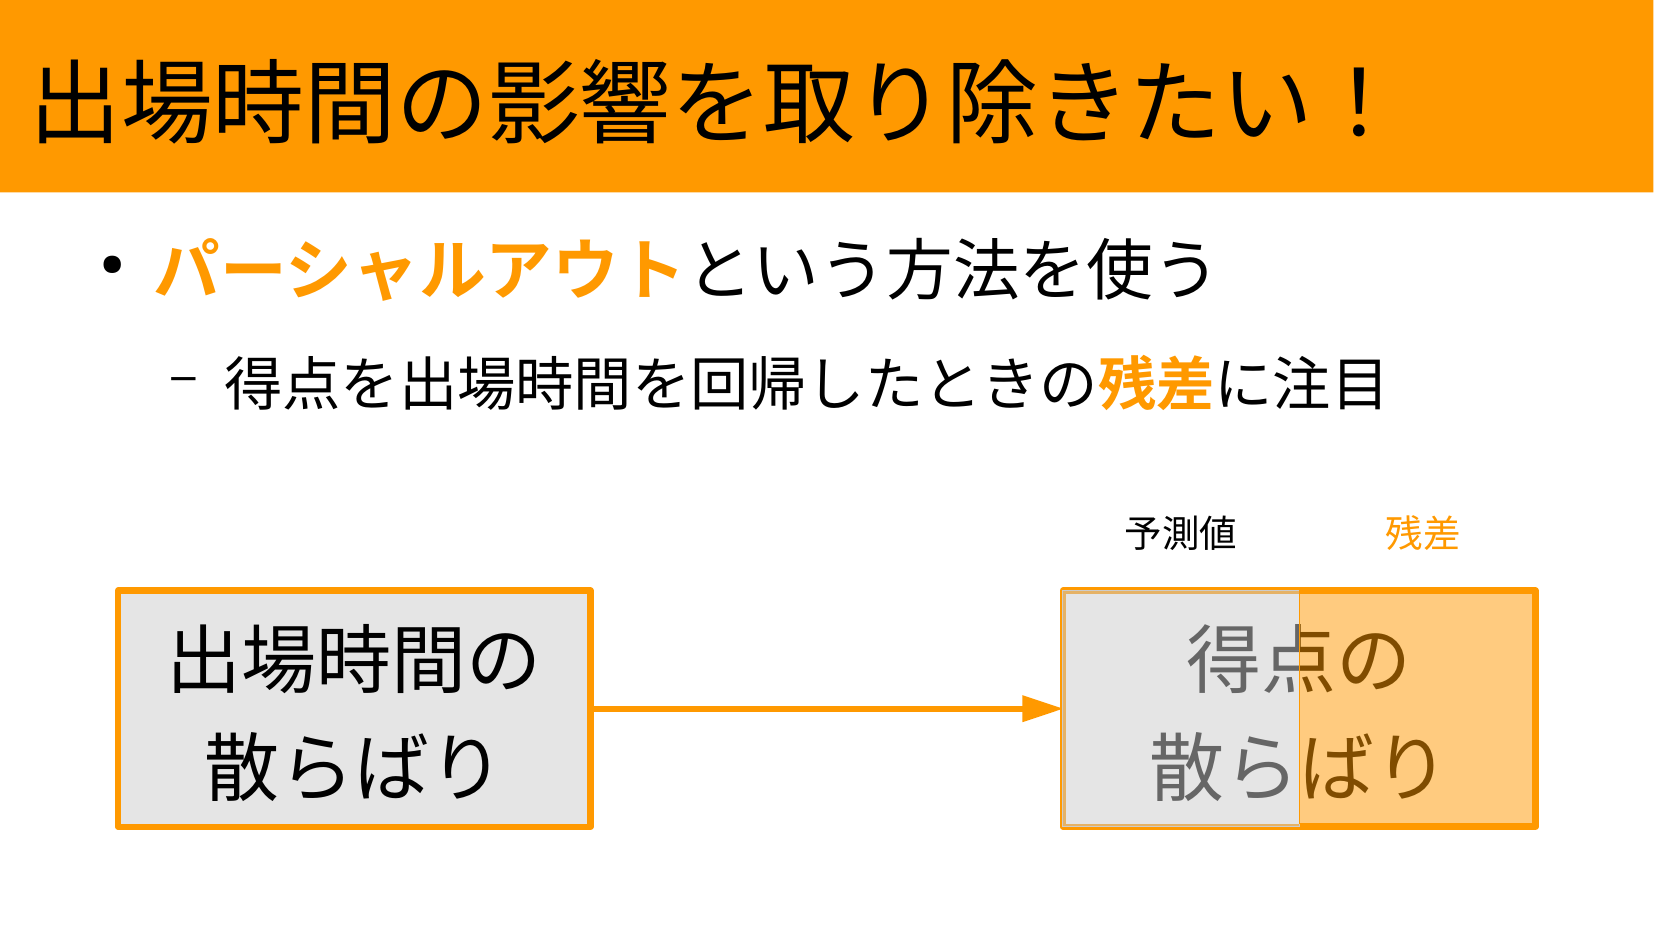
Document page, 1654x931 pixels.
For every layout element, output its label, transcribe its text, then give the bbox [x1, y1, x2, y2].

text_box [1062, 587, 1536, 827]
list パーシャルアウトという方法を使う 得点を出場時間を回帰したときの残差に注目 [82, 217, 1571, 438]
text_box 予測値 [1062, 484, 1300, 579]
title 出場時間の影響を取り除きたい！ [0, 0, 1654, 193]
text_box 残差 [1305, 484, 1542, 579]
text_box 出場時間の 散らばり [118, 590, 591, 827]
